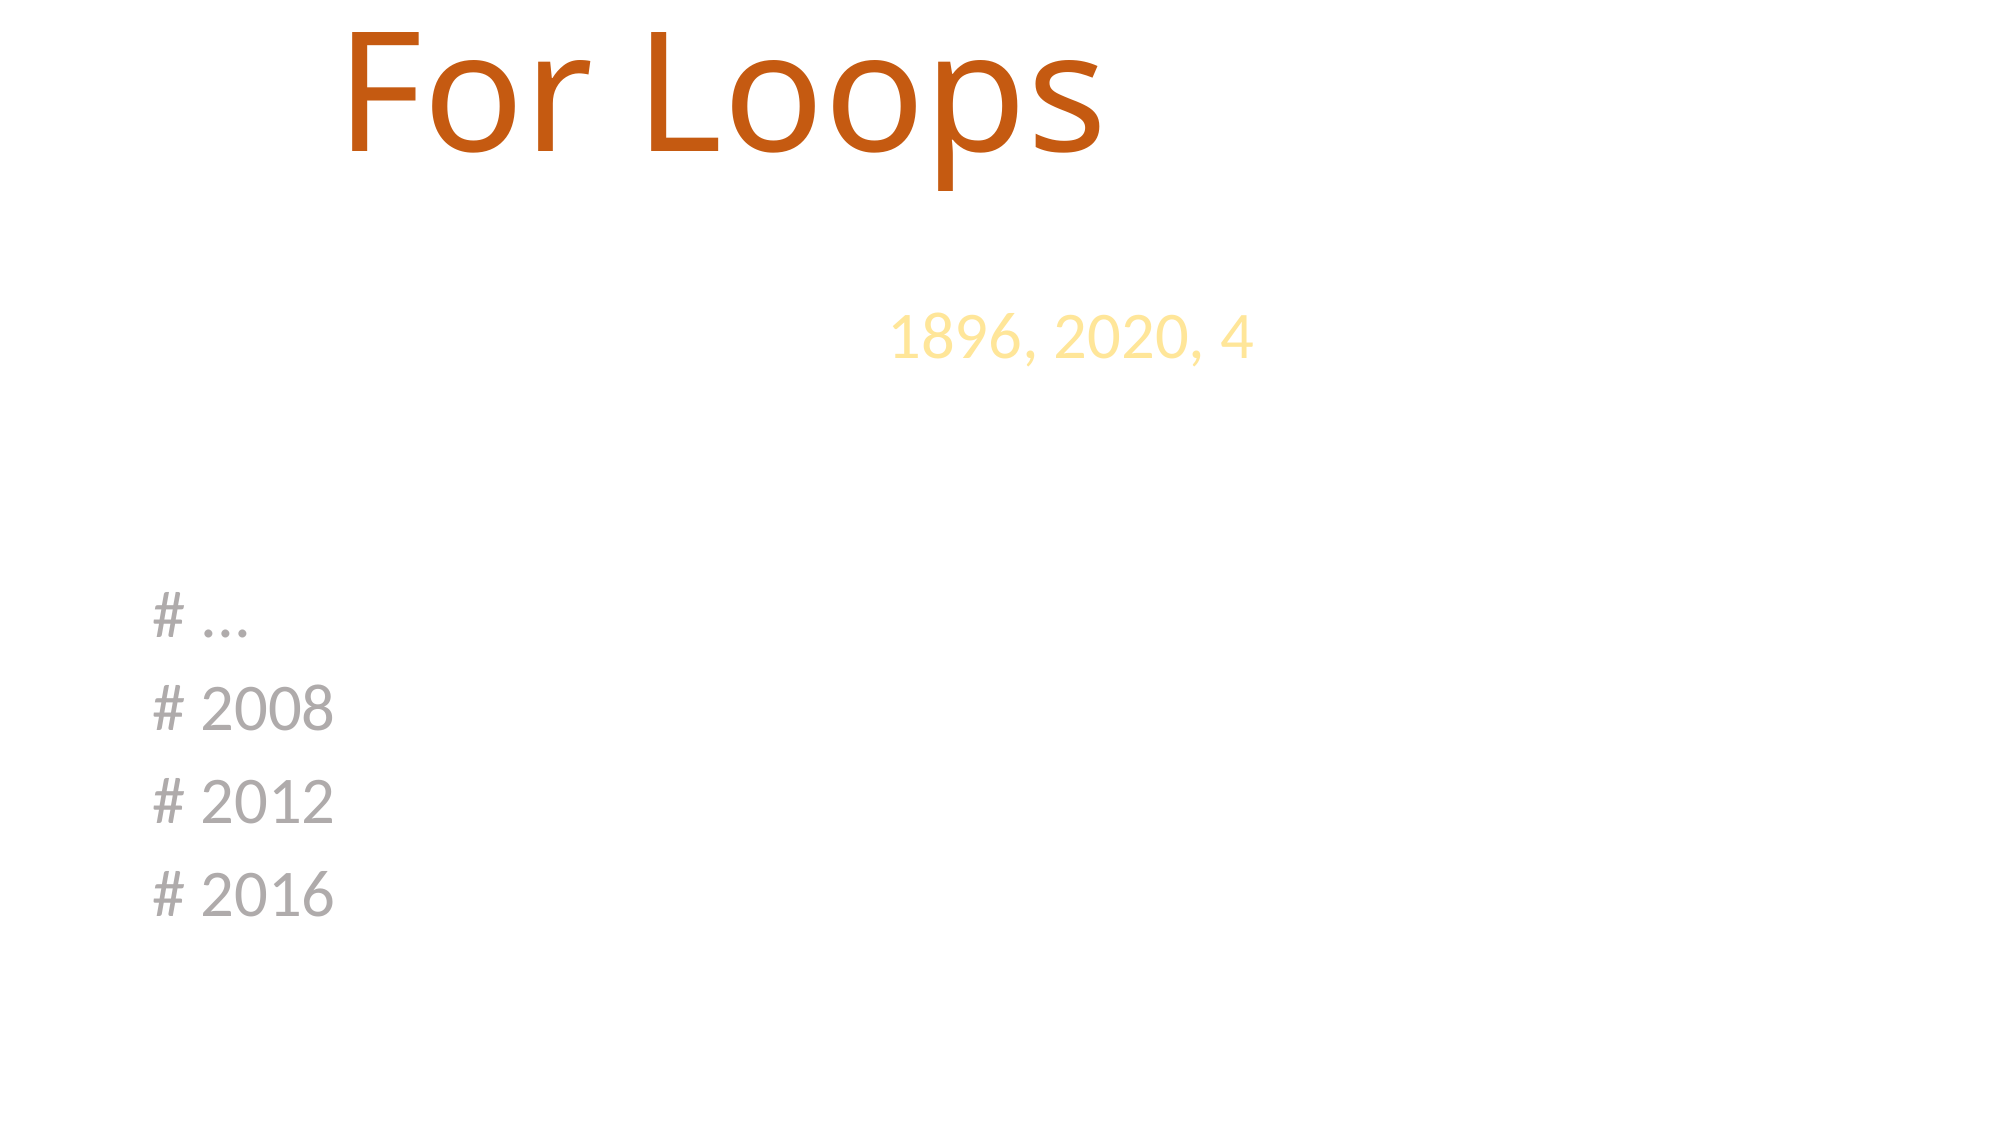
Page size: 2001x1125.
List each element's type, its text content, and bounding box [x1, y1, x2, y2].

list For Loops for olympic_years in range(1896, 2020, 4): print(olympic_years) # ... # 2008 # 2012 # 2016 [137, 0, 1863, 1014]
